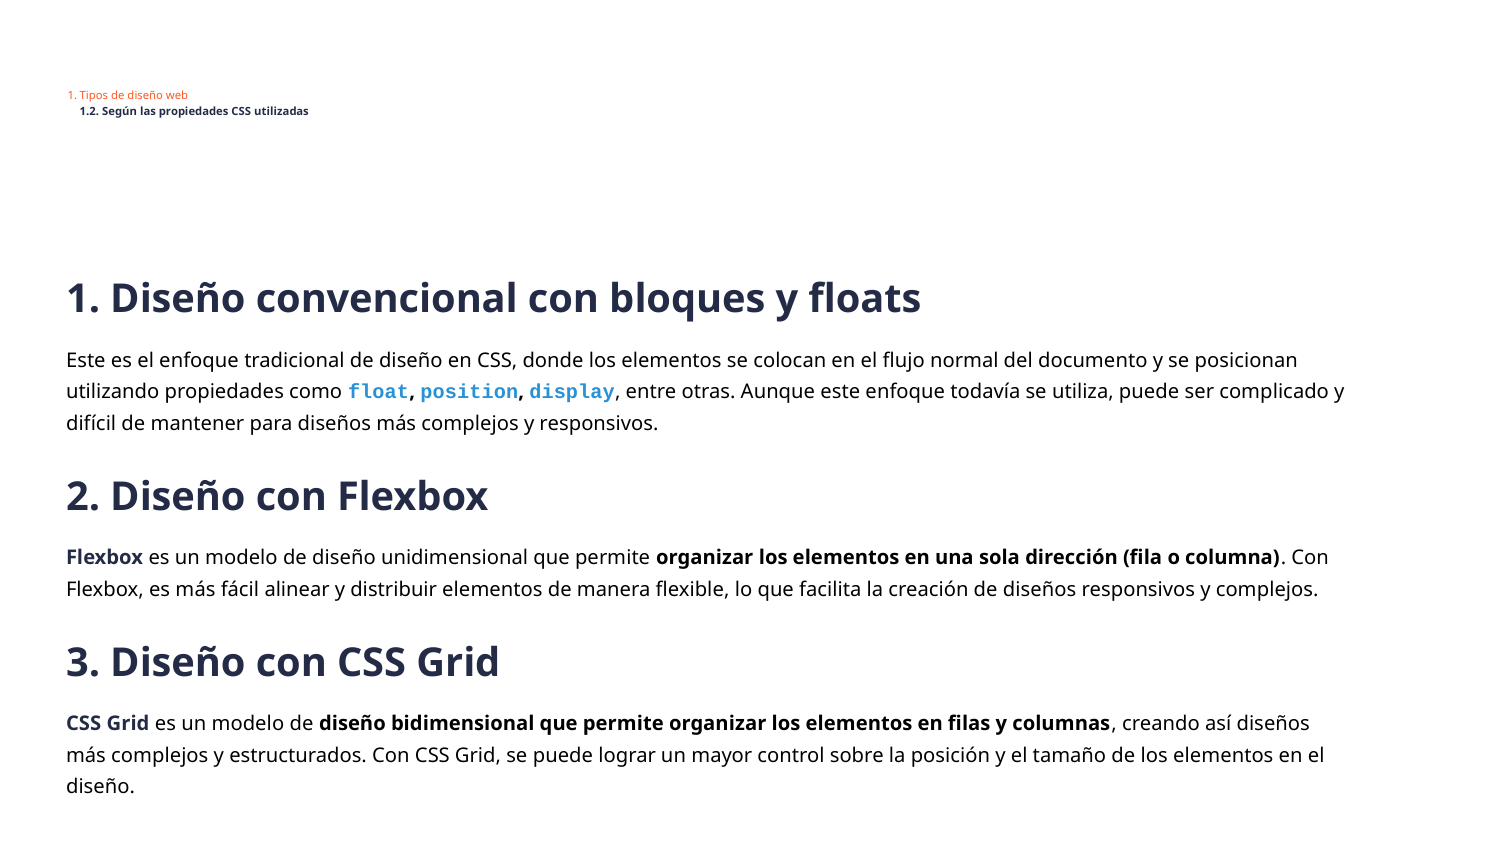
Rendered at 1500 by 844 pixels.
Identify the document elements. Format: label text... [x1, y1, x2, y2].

title Tipos de diseño web 1.2. Según las propiedades CSS utilizadas [51, 72, 1449, 167]
list 1. Diseño convencional con bloques y floats Este es el enfoque tradicional de diseño en CSS, donde los elementos se colocan en el flujo normal del documento y se posicionan utilizando propiedades como float, position, display, entre otras. Aunque este enfoque todavía se utiliza, puede ser complicado y difícil de mantener para diseños más complejos y responsivos. 2. Diseño con Flexbox Flexbox es un modelo de diseño unidimensional que permite organizar los elementos en una sola dirección (fila o columna). Con Flexbox, es más fácil alinear y distribuir elementos de manera flexible, lo que facilita la creación de diseños responsivos y complejos. 3. Diseño con CSS Grid CSS Grid es un modelo de diseño bidimensional que permite organizar los elementos en filas y columnas, creando así diseños más complejos y estructurados. Con CSS Grid, se puede lograr un mayor control sobre la posición y el tamaño de los elementos en el diseño. [51, 240, 1370, 829]
